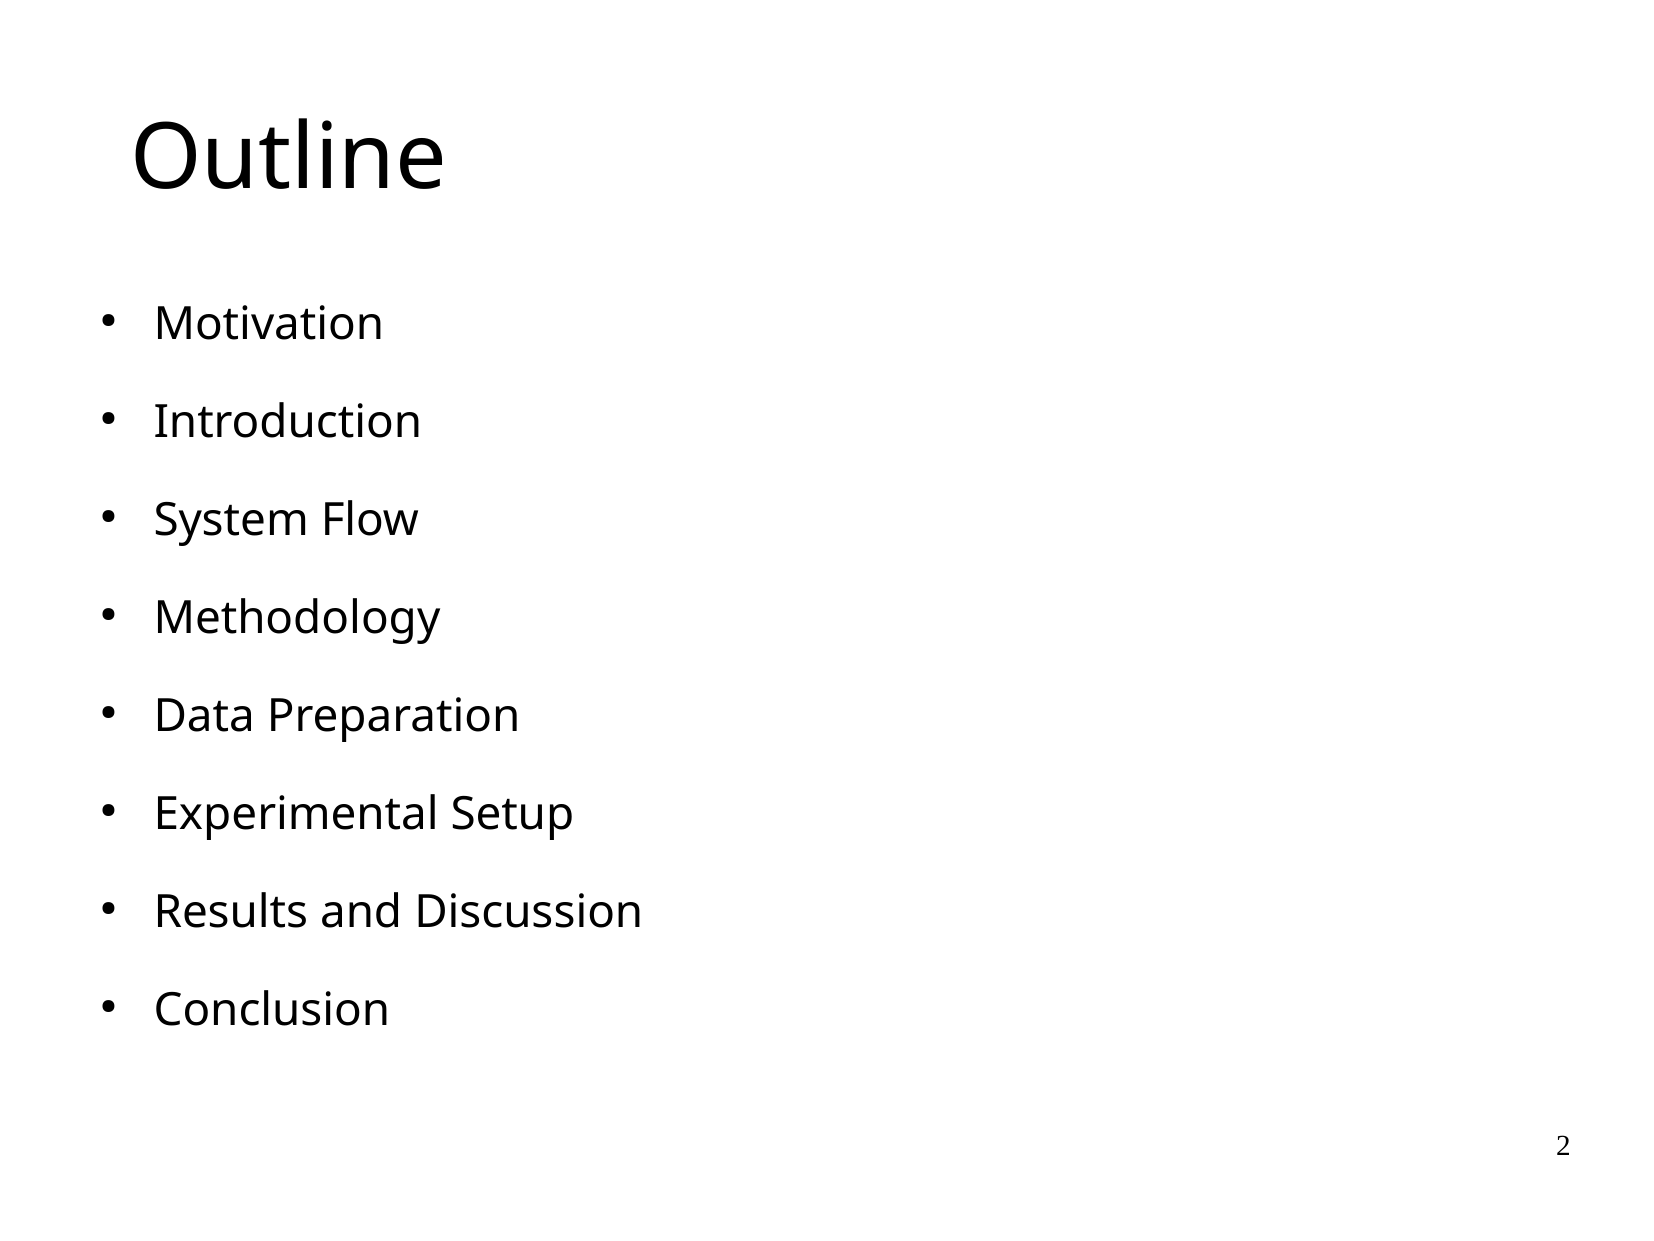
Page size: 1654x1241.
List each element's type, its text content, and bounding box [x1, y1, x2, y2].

title Outline [82, 49, 1571, 257]
list Motivation Introduction System Flow Methodology Data Preparation Experimental Setup Results and Discussion Conclusion [82, 290, 1571, 1171]
